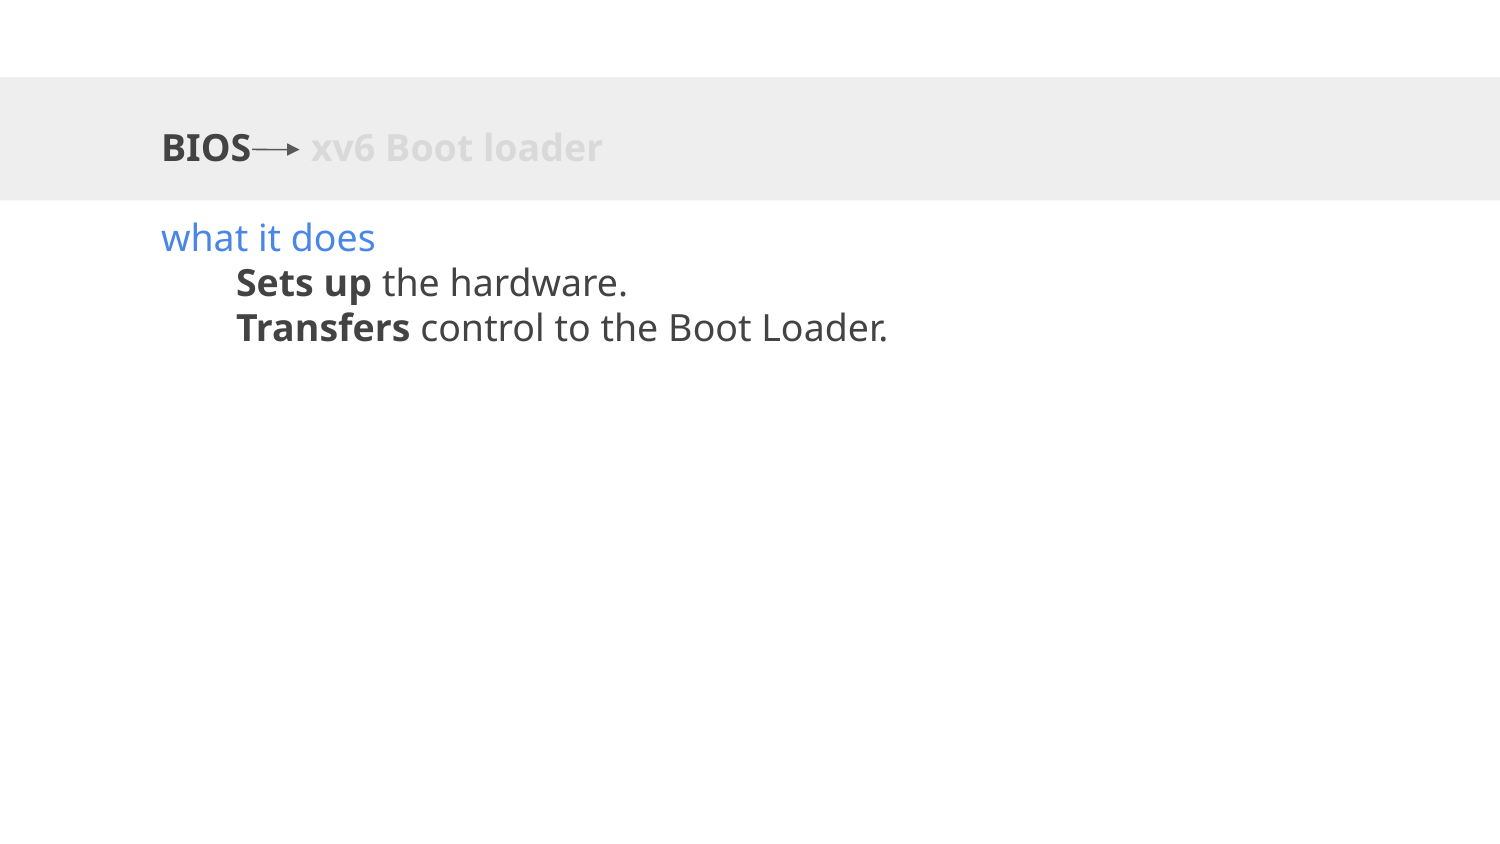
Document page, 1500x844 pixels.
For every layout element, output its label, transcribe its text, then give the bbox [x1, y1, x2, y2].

text_box [0, 77, 1500, 201]
text_box BIOS xv6 Boot loader what it does Sets up the hardware. Transfers control to the Boot Loader. [145, 108, 1331, 601]
